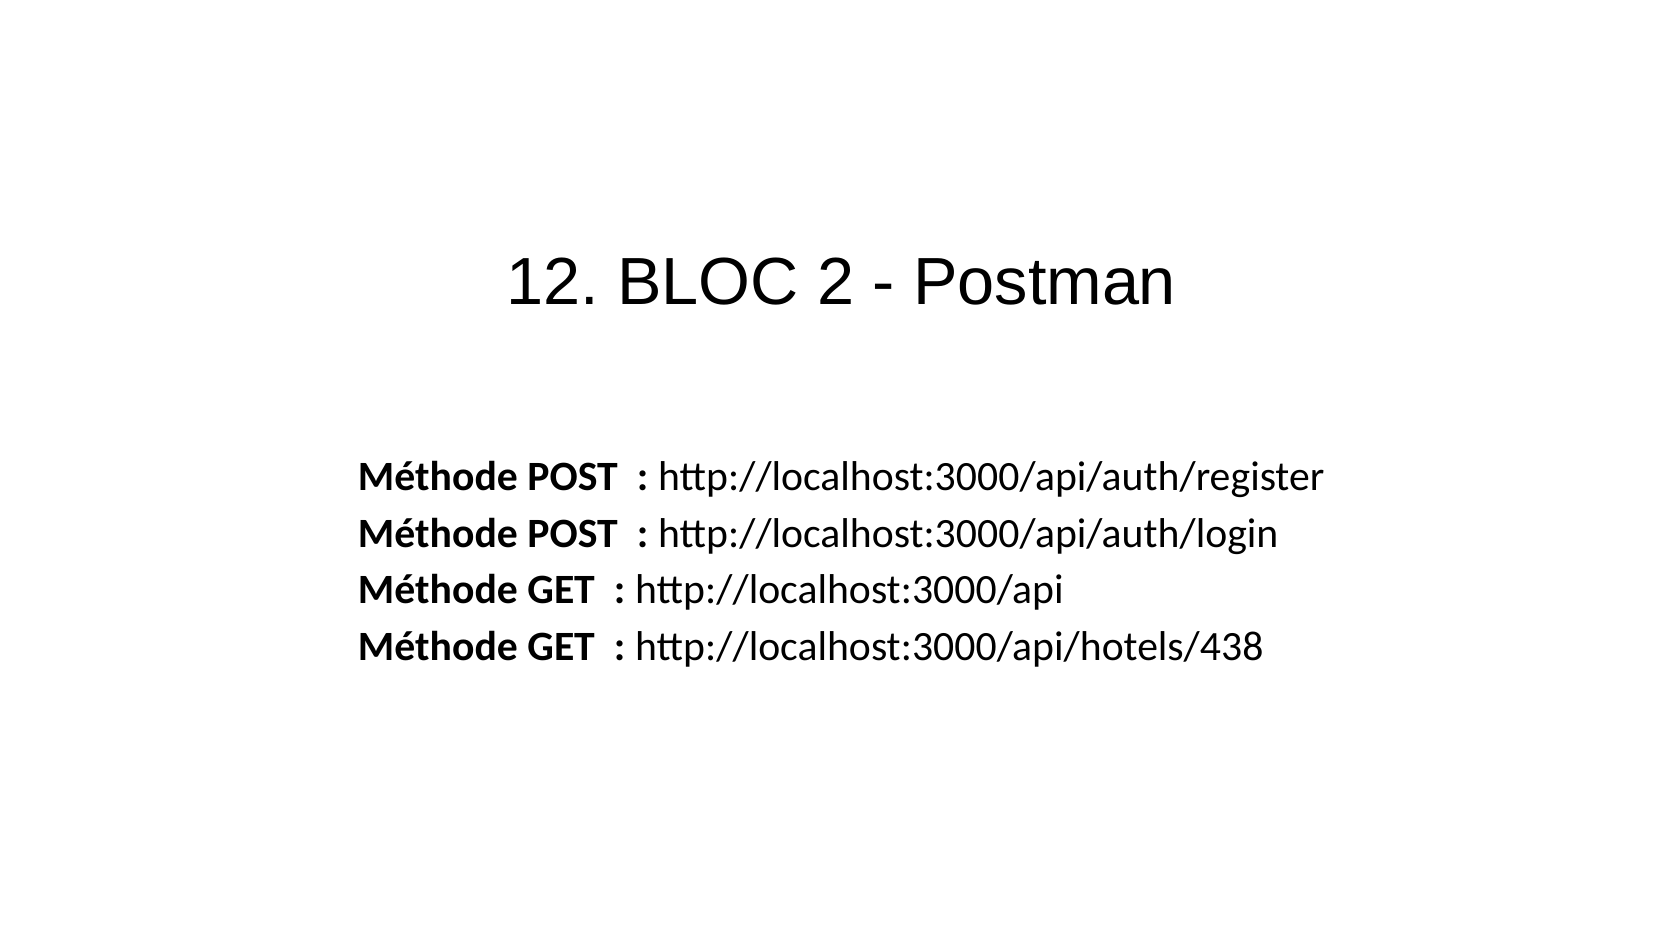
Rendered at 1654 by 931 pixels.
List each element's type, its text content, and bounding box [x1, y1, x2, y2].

subtitle 12. BLOC 2 - Postman Méthode POST : http://localhost:3000/api/auth/register Méthode POST : http://localhost:3000/api/auth/login Méthode GET : http://localhost:3000/api Méthode GET : http://localhost:3000/api/hotels/438 [58, 47, 1624, 916]
